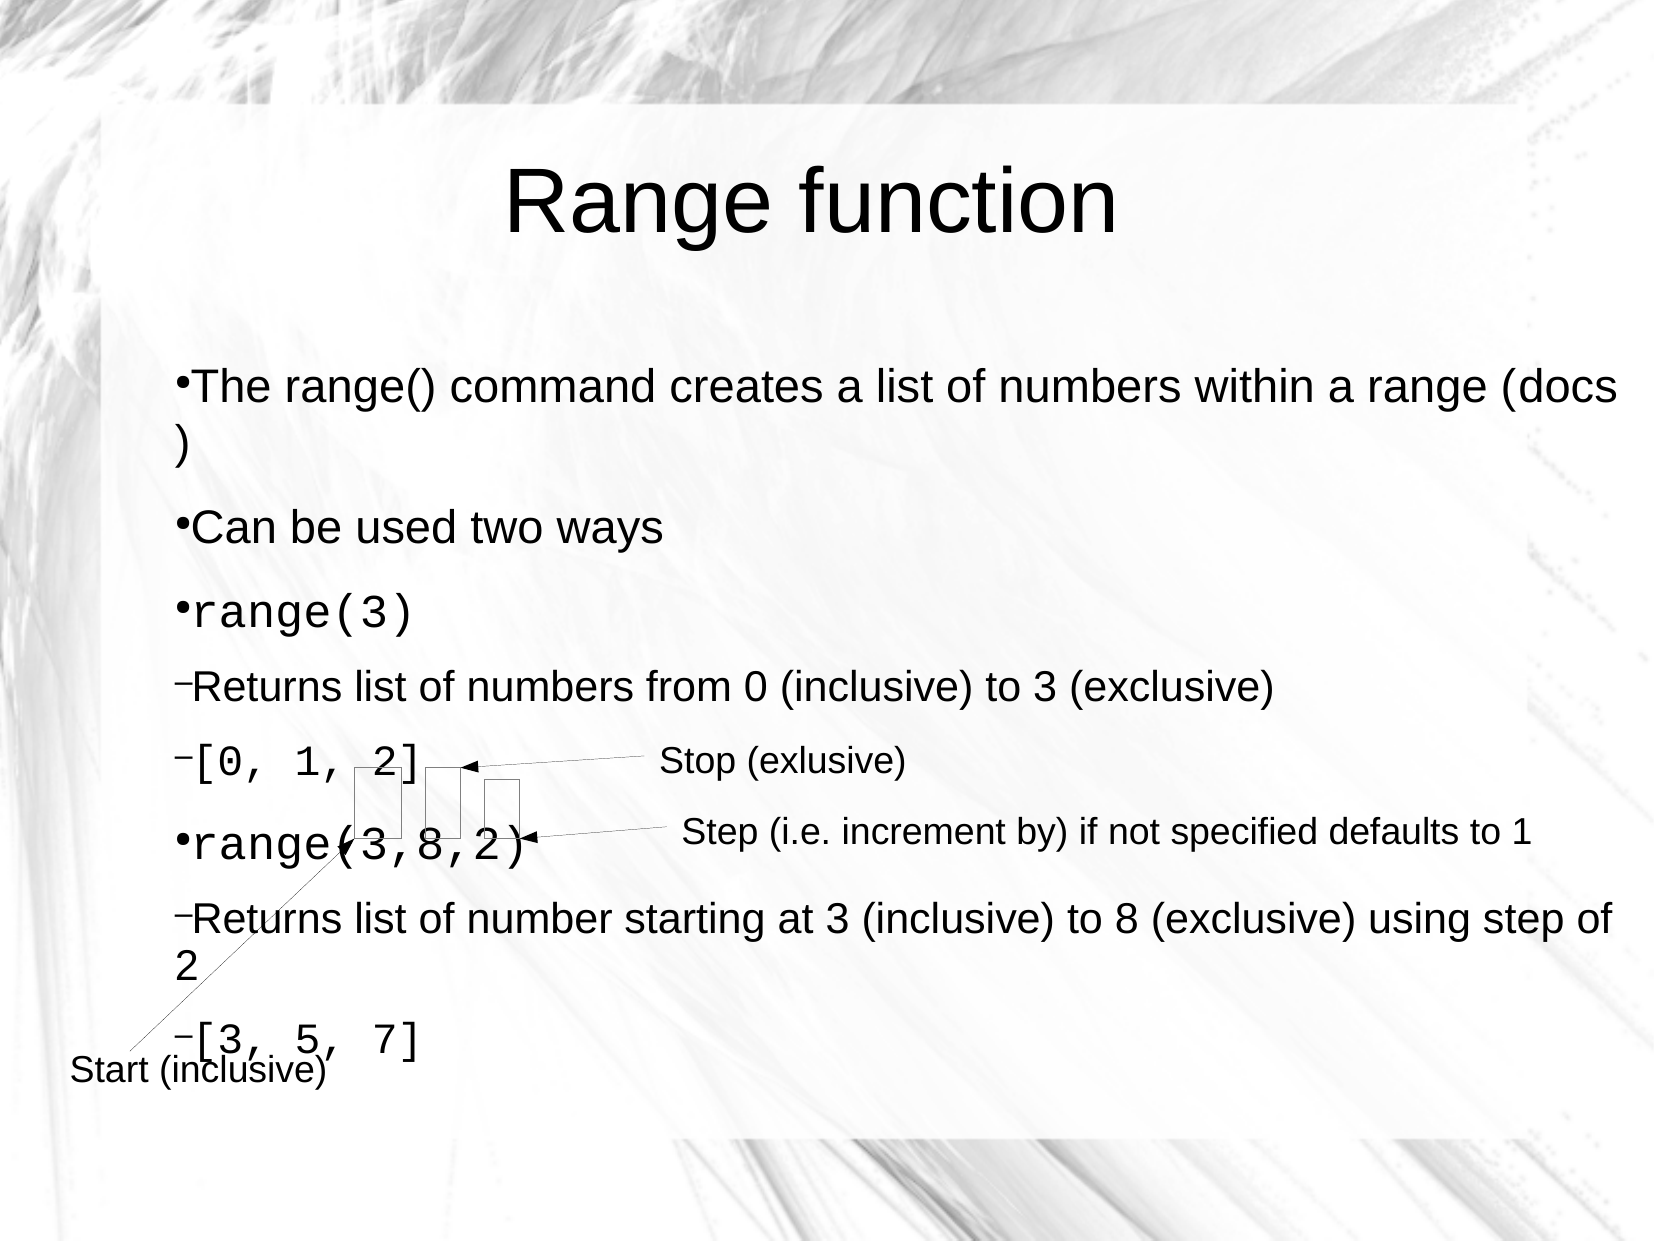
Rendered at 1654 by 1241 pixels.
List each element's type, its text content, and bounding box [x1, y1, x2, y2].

title Range function [118, 112, 1506, 281]
text_box Stop (exlusive) [644, 732, 922, 790]
text_box Step (i.e. increment by) if not specified defaults to 1 [666, 803, 1548, 861]
list The range() command creates a list of numbers within a range (docs) Can be used two ways range(3) Returns list of numbers from 0 (inclusive) to 3 (exclusive) [0, 1, 2] range(3,8,2) Returns list of number starting at 3 (inclusive) to 8 (exclusive) using step of 2 [3, 5, 7] [174, 355, 1628, 1071]
text_box Start (inclusive) [54, 1041, 343, 1099]
